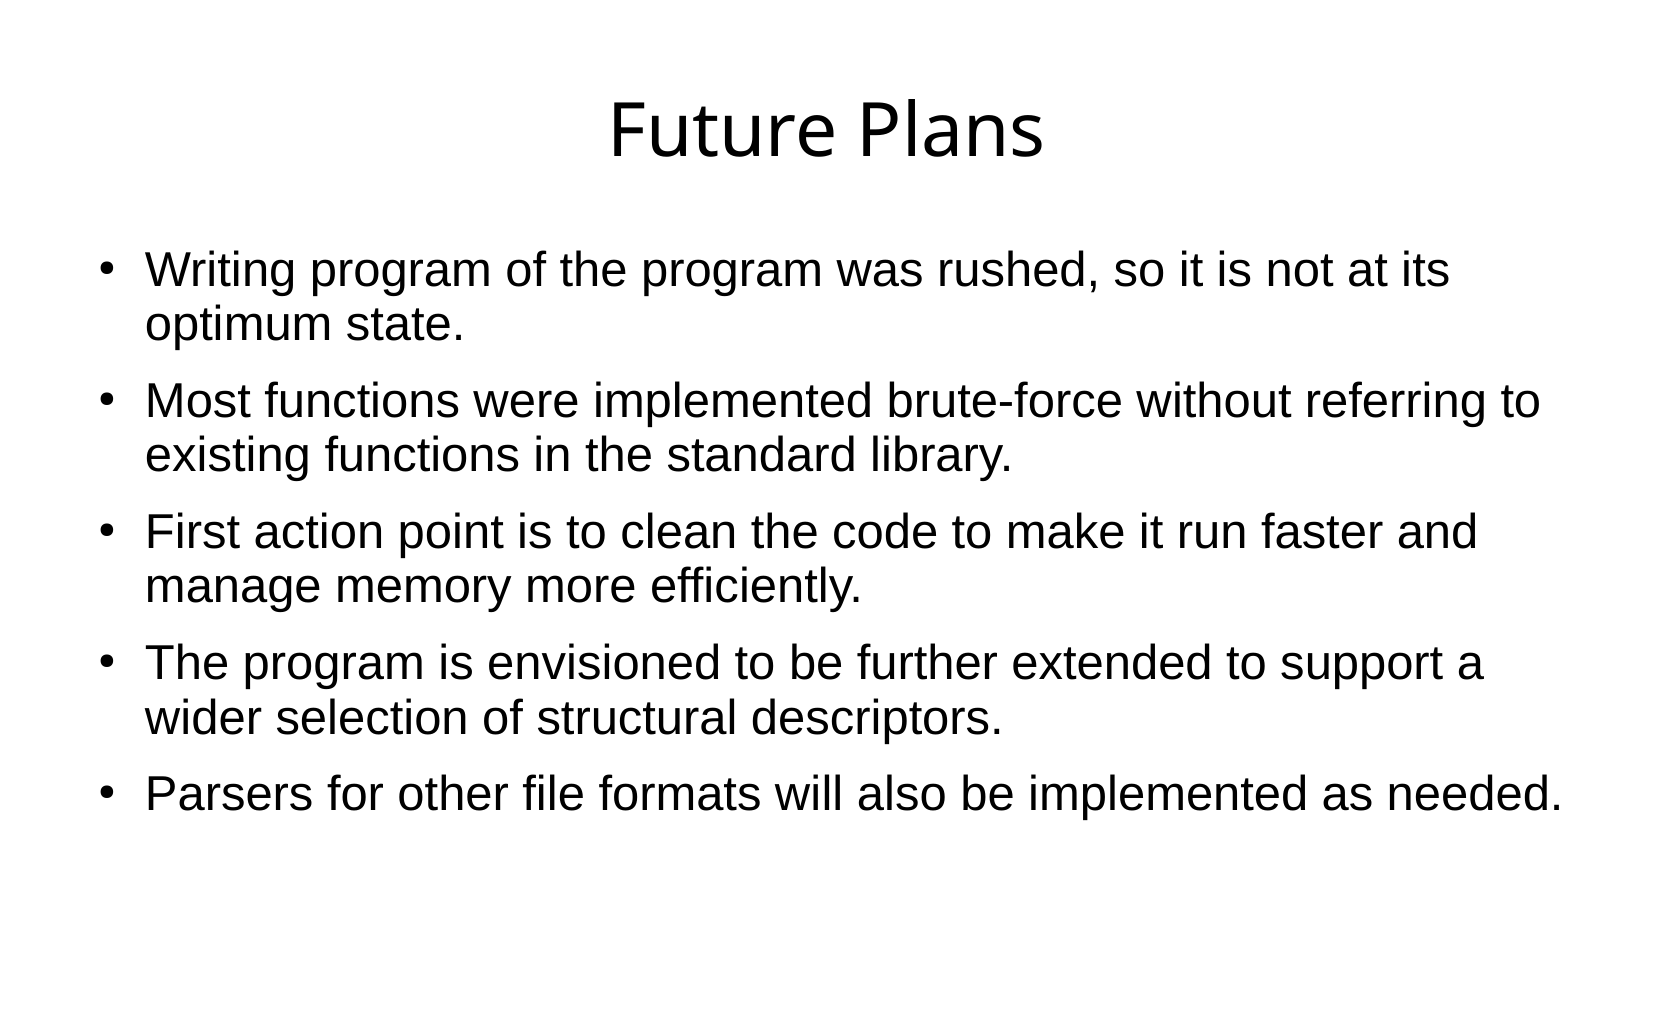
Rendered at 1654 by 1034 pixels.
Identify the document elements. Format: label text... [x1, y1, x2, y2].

list Writing program of the program was rushed, so it is not at its optimum state. Most functions were implemented brute-force without referring to existing functions in the standard library. First action point is to clean the code to make it run faster and manage memory more efficiently. The program is envisioned to be further extended to support a wider selection of structural descriptors. Parsers for other file formats will also be implemented as needed. [82, 241, 1571, 842]
title Future Plans [82, 41, 1571, 214]
